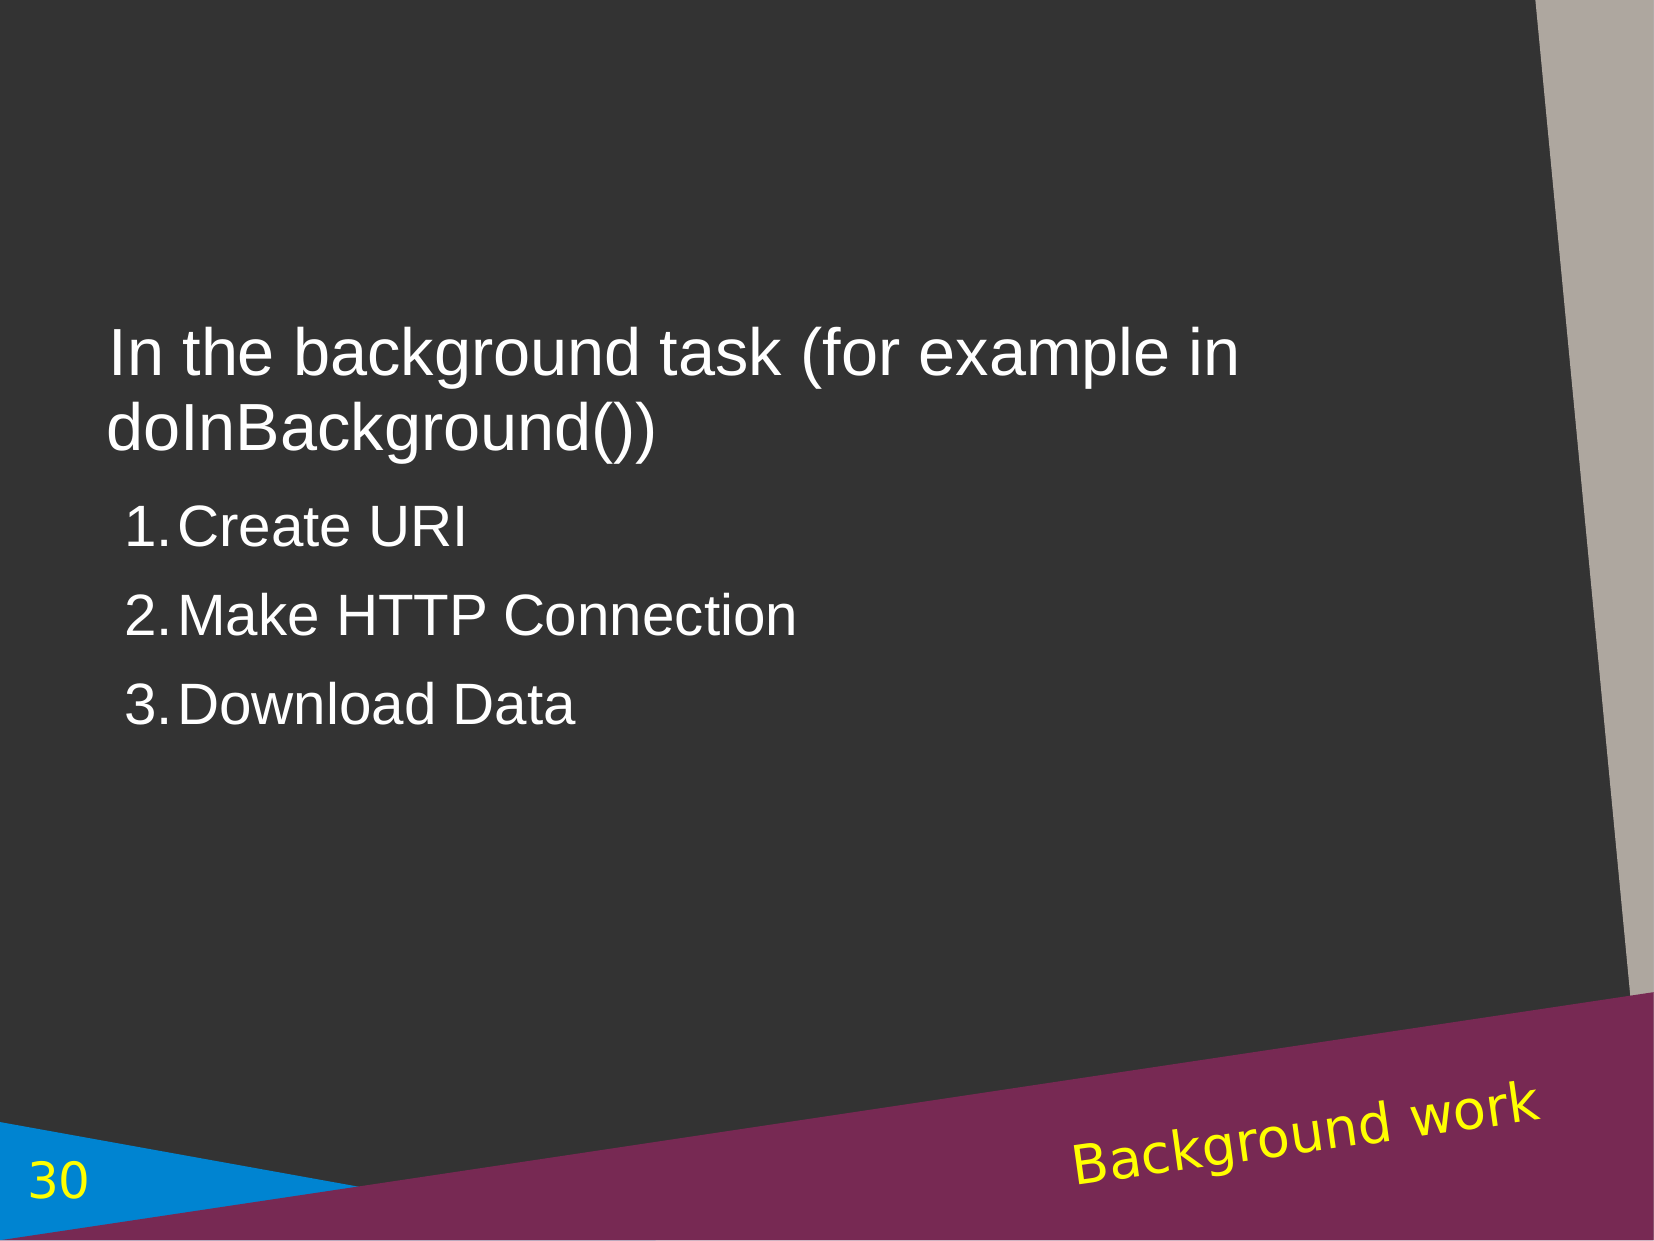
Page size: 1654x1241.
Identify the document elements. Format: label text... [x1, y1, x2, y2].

list In the background task (for example in doInBackground()) Create URI Make HTTP Connection Download Data [35, 59, 1524, 993]
title Background work [956, 995, 1654, 1241]
